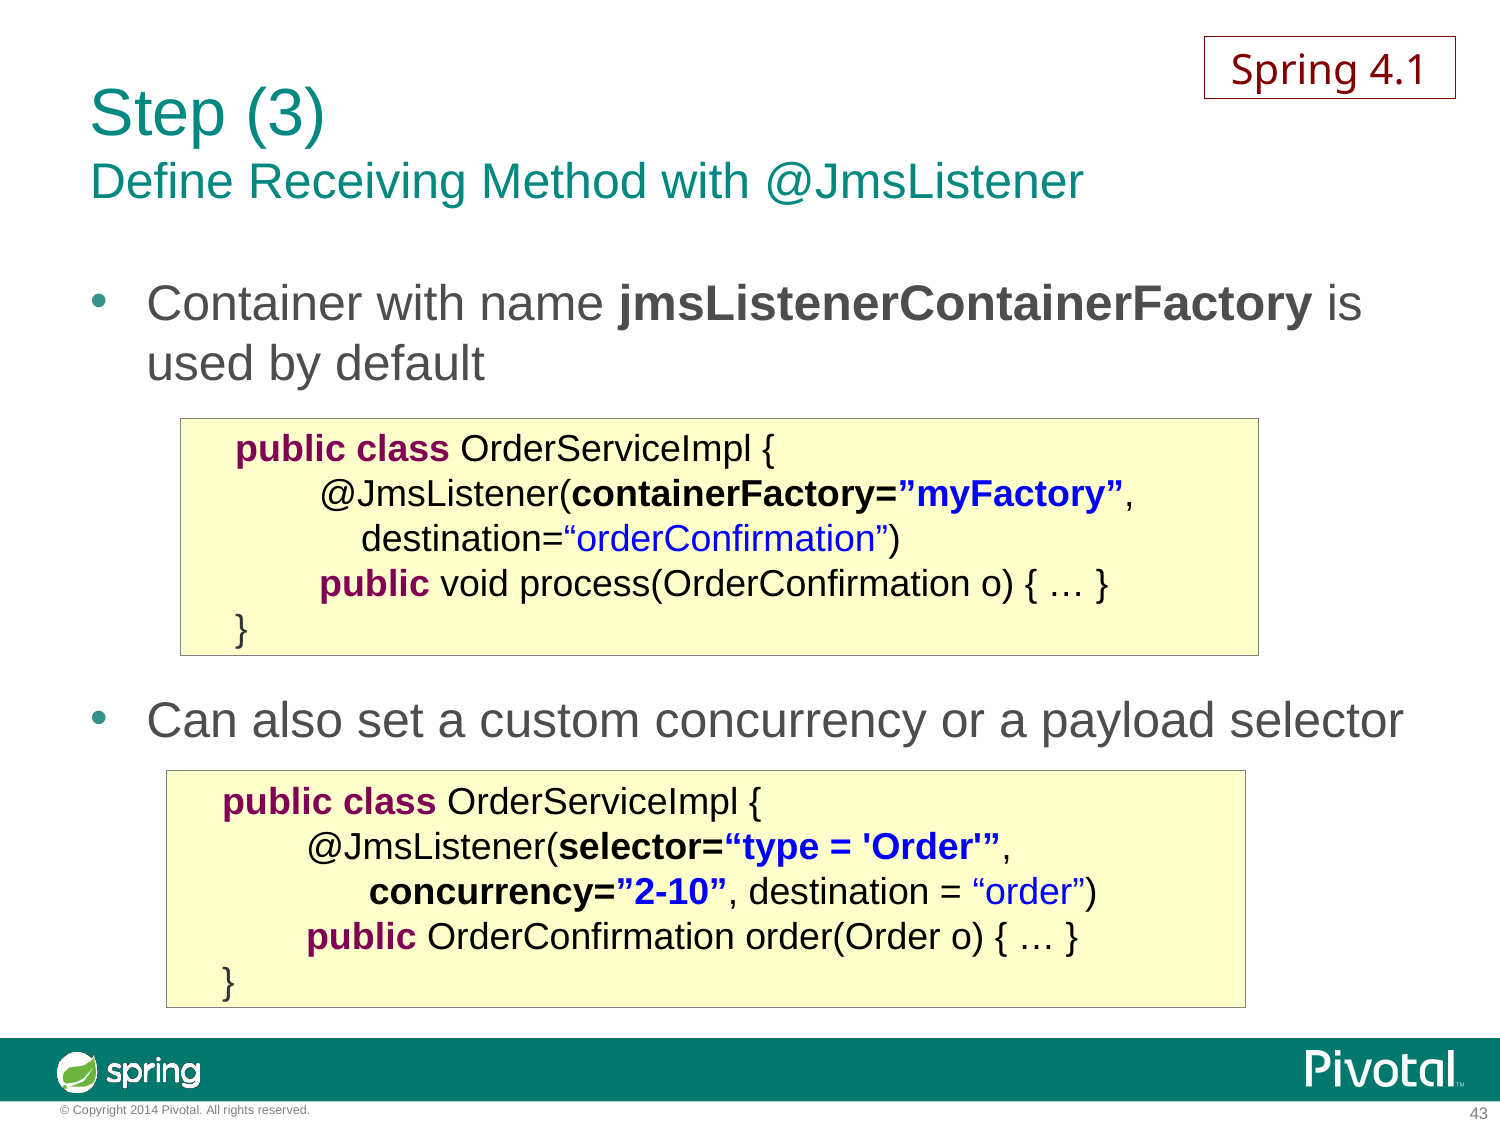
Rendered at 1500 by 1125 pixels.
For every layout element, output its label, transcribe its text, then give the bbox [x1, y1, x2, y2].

list Container with name jmsListenerContainerFactory is used by default Can also set a custom concurrency or a payload selector [75, 262, 1426, 1005]
text_box public class OrderServiceImpl { @JmsListener(containerFactory=”myFactory”, destination=“orderConfirmation”) public void process(OrderConfirmation o) { … } } [180, 418, 1259, 656]
picture [1306, 1050, 1464, 1087]
picture [32, 1041, 210, 1103]
text_box Spring 4.1 [1204, 36, 1456, 99]
text_box public class OrderServiceImpl { @JmsListener(selector=“type = 'Order'”, concurrency=”2-10”, destination = “order”) public OrderConfirmation order(Order o) { … } } [166, 770, 1246, 1008]
title Step (3) Define Receiving Method with @JmsListener [75, 45, 1426, 233]
